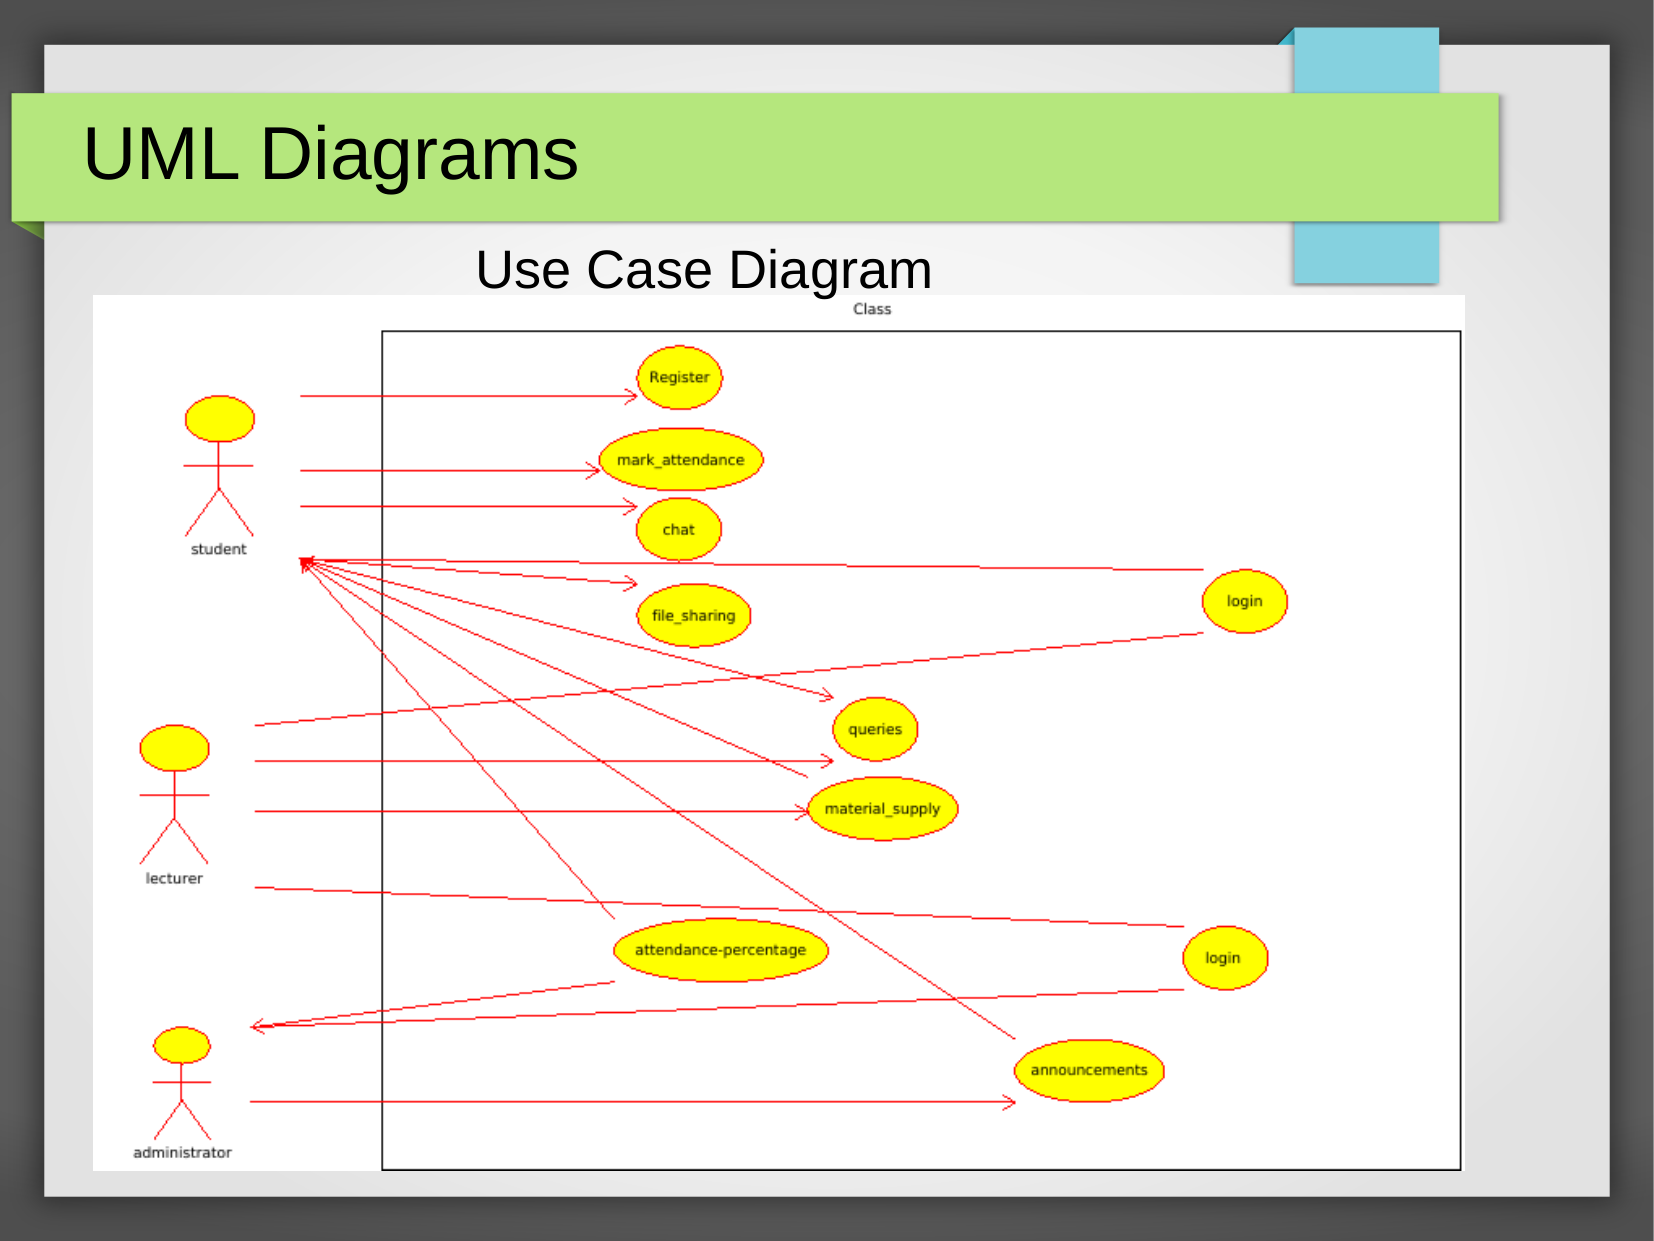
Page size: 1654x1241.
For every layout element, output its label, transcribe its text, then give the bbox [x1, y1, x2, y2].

title UML Diagrams [82, 94, 1264, 213]
text_box Use Case Diagram [460, 231, 1111, 308]
picture [0, 0, 1654, 1241]
